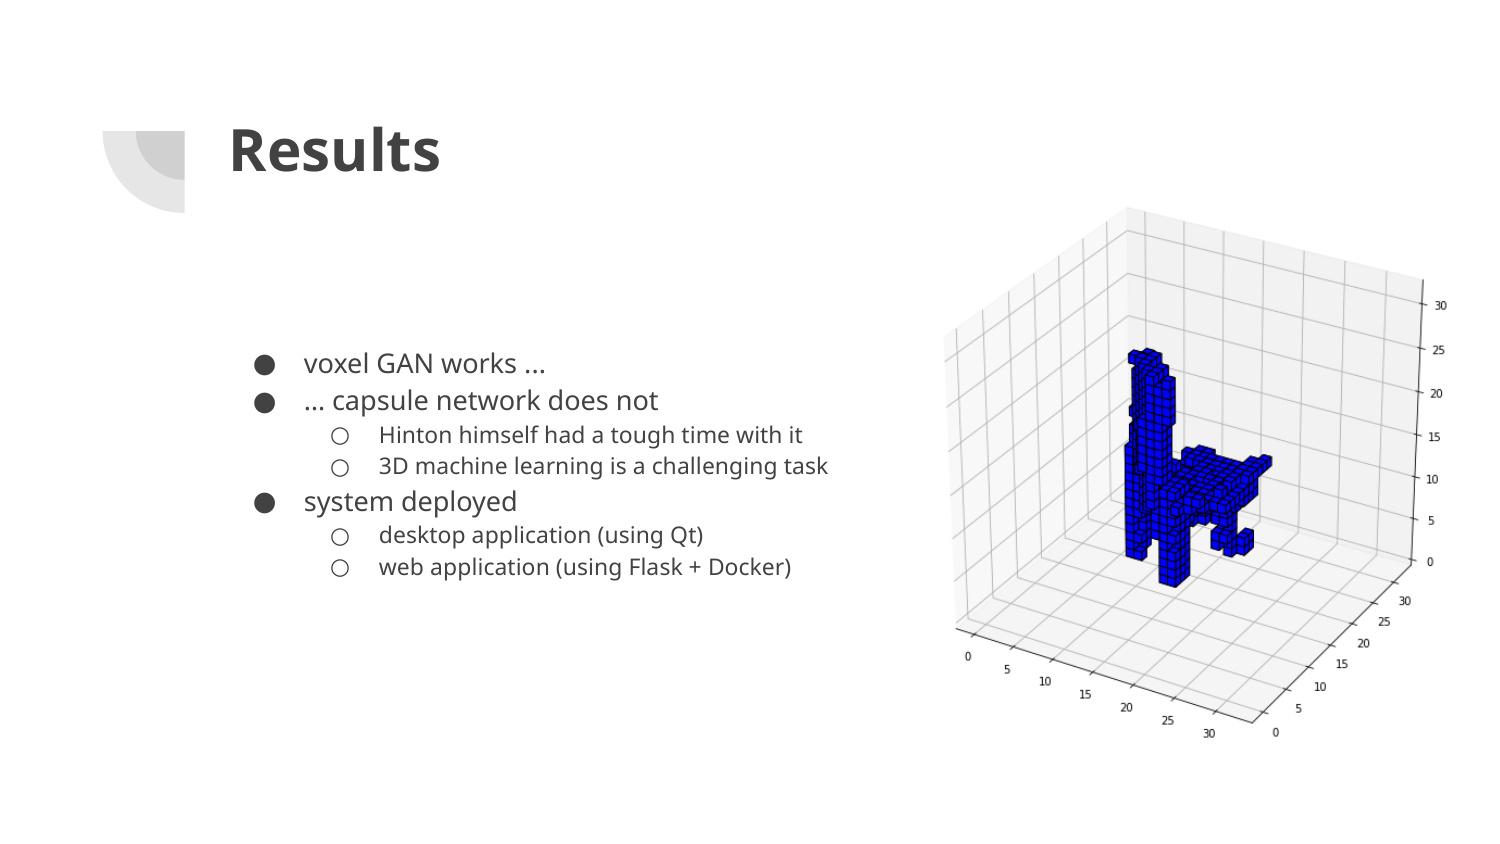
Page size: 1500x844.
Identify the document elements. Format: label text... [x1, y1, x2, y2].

picture [868, 161, 1490, 768]
title Results [213, 98, 1368, 263]
list voxel GAN works ... … capsule network does not Hinton himself had a tough time with it 3D machine learning is a challenging task system deployed desktop application (using Qt) web application (using Flask + Docker) [213, 326, 868, 744]
